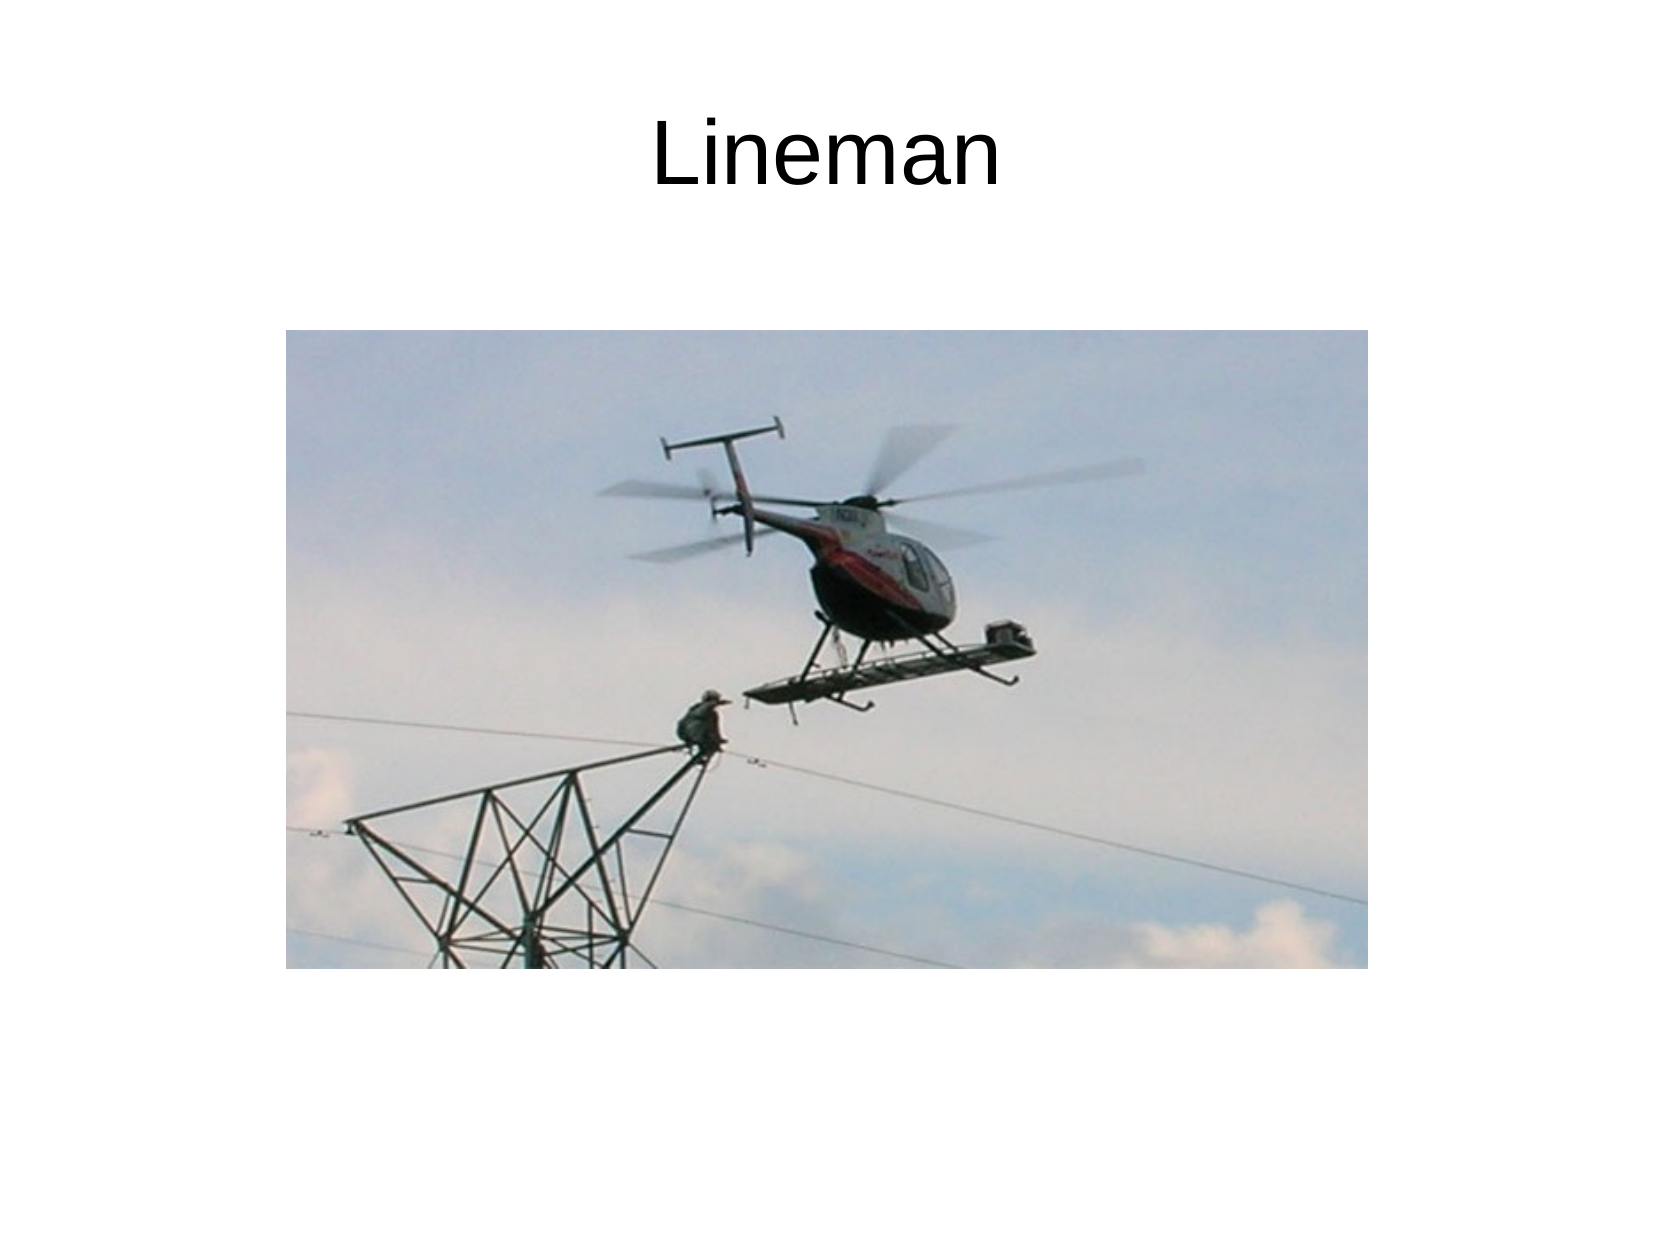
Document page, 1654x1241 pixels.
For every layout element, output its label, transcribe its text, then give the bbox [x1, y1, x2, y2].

picture [286, 330, 1368, 969]
title Lineman [82, 49, 1571, 257]
